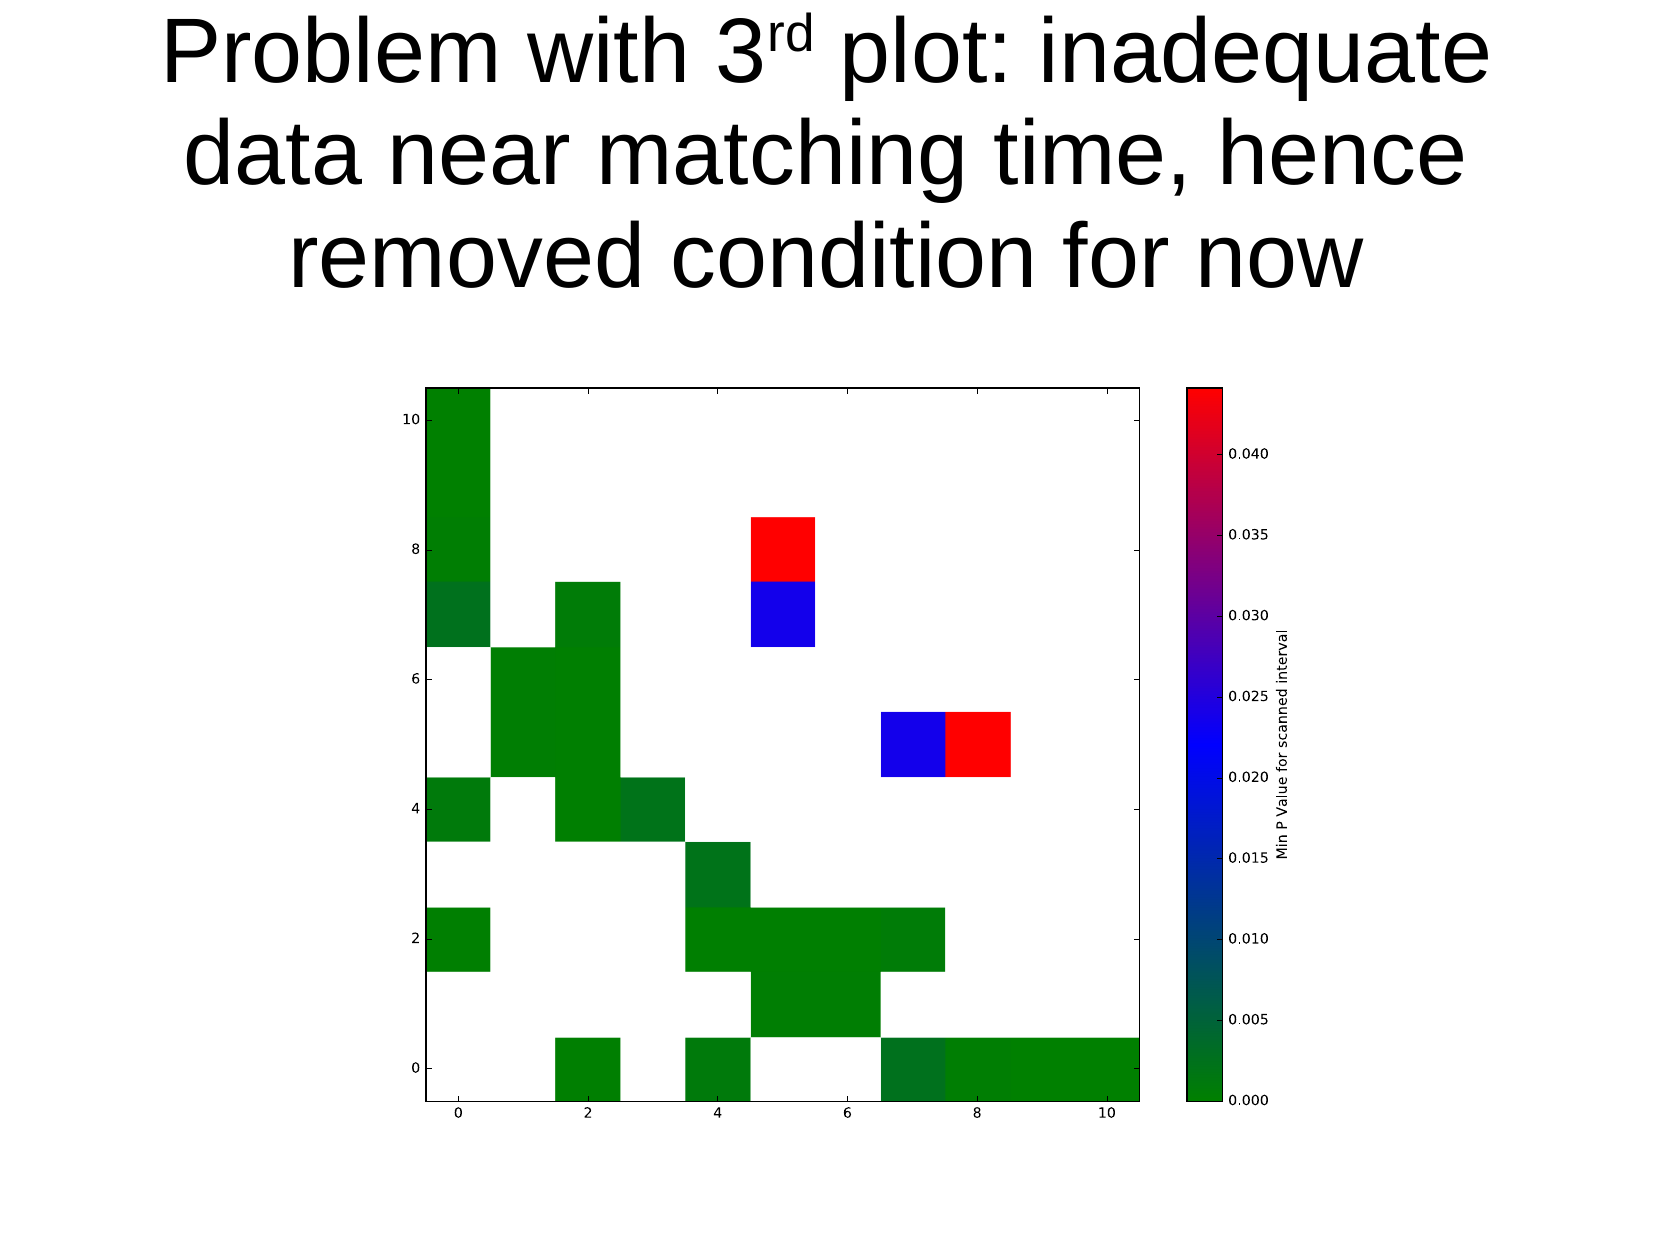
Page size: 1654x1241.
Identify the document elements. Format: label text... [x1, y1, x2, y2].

title Problem with 3rd plot: inadequate data near matching time, hence removed condition for now [82, 0, 1571, 309]
picture [224, 295, 1453, 1217]
